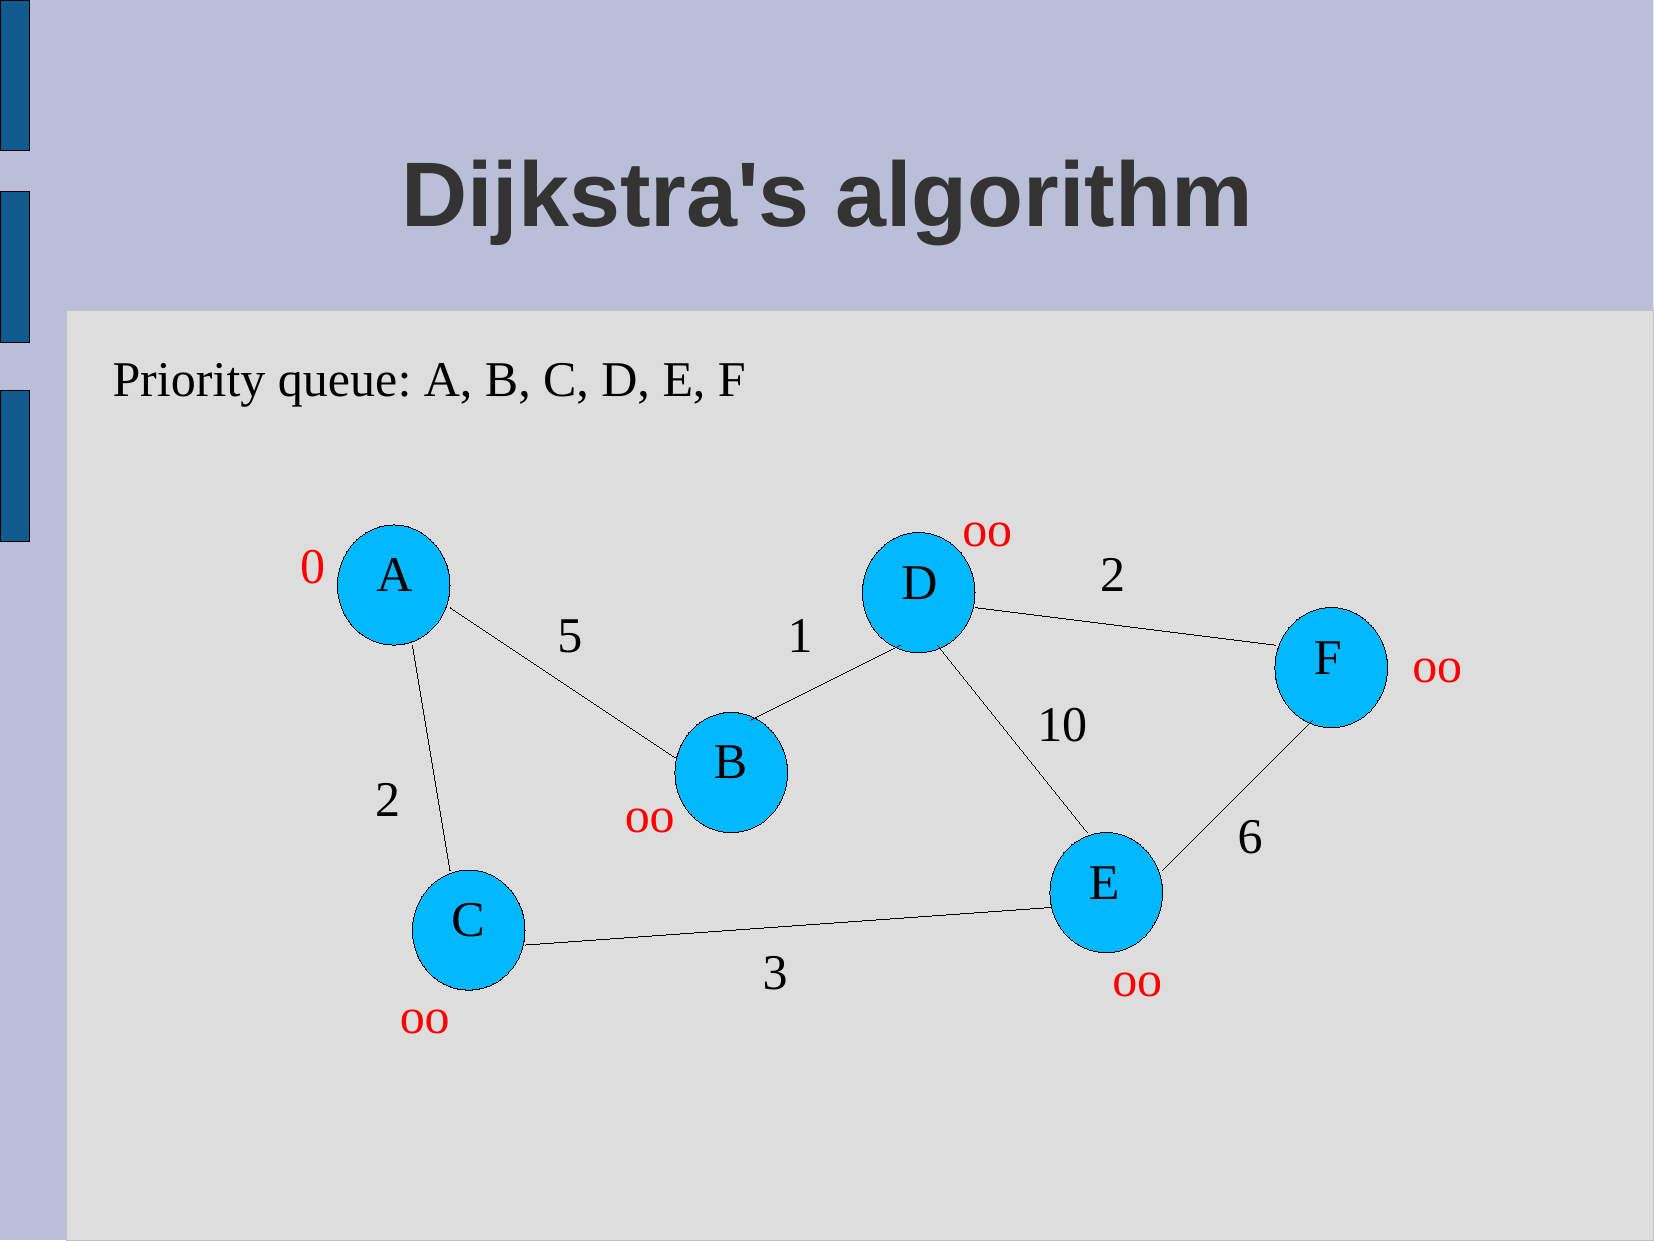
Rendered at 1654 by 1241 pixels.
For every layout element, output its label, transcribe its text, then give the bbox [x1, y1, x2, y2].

text_box [1274, 607, 1388, 728]
text_box oo [1412, 637, 1463, 693]
text_box [1049, 832, 1163, 953]
text_box [412, 870, 526, 991]
text_box oo [962, 501, 1013, 558]
text_box 6 [1237, 809, 1263, 865]
text_box D [901, 554, 938, 610]
text_box oo [1112, 951, 1163, 1008]
text_box oo [624, 787, 676, 843]
text_box oo [399, 989, 451, 1102]
text_box A [376, 547, 413, 603]
text_box [862, 532, 976, 653]
text_box 1 [787, 607, 813, 663]
text_box Priority queue: A, B, C, D, E, F [112, 351, 747, 408]
text_box 0 [300, 539, 326, 595]
text_box [674, 712, 788, 833]
text_box 3 [762, 945, 788, 1001]
text_box B [713, 734, 748, 790]
text_box F [1313, 629, 1342, 685]
text_box 2 [375, 772, 401, 828]
title Dijkstra's algorithm [121, 91, 1534, 299]
text_box C [451, 892, 485, 948]
text_box E [1088, 854, 1120, 910]
text_box 10 [1037, 697, 1088, 753]
text_box [337, 524, 451, 646]
text_box 5 [557, 607, 583, 663]
text_box 2 [1099, 547, 1126, 603]
